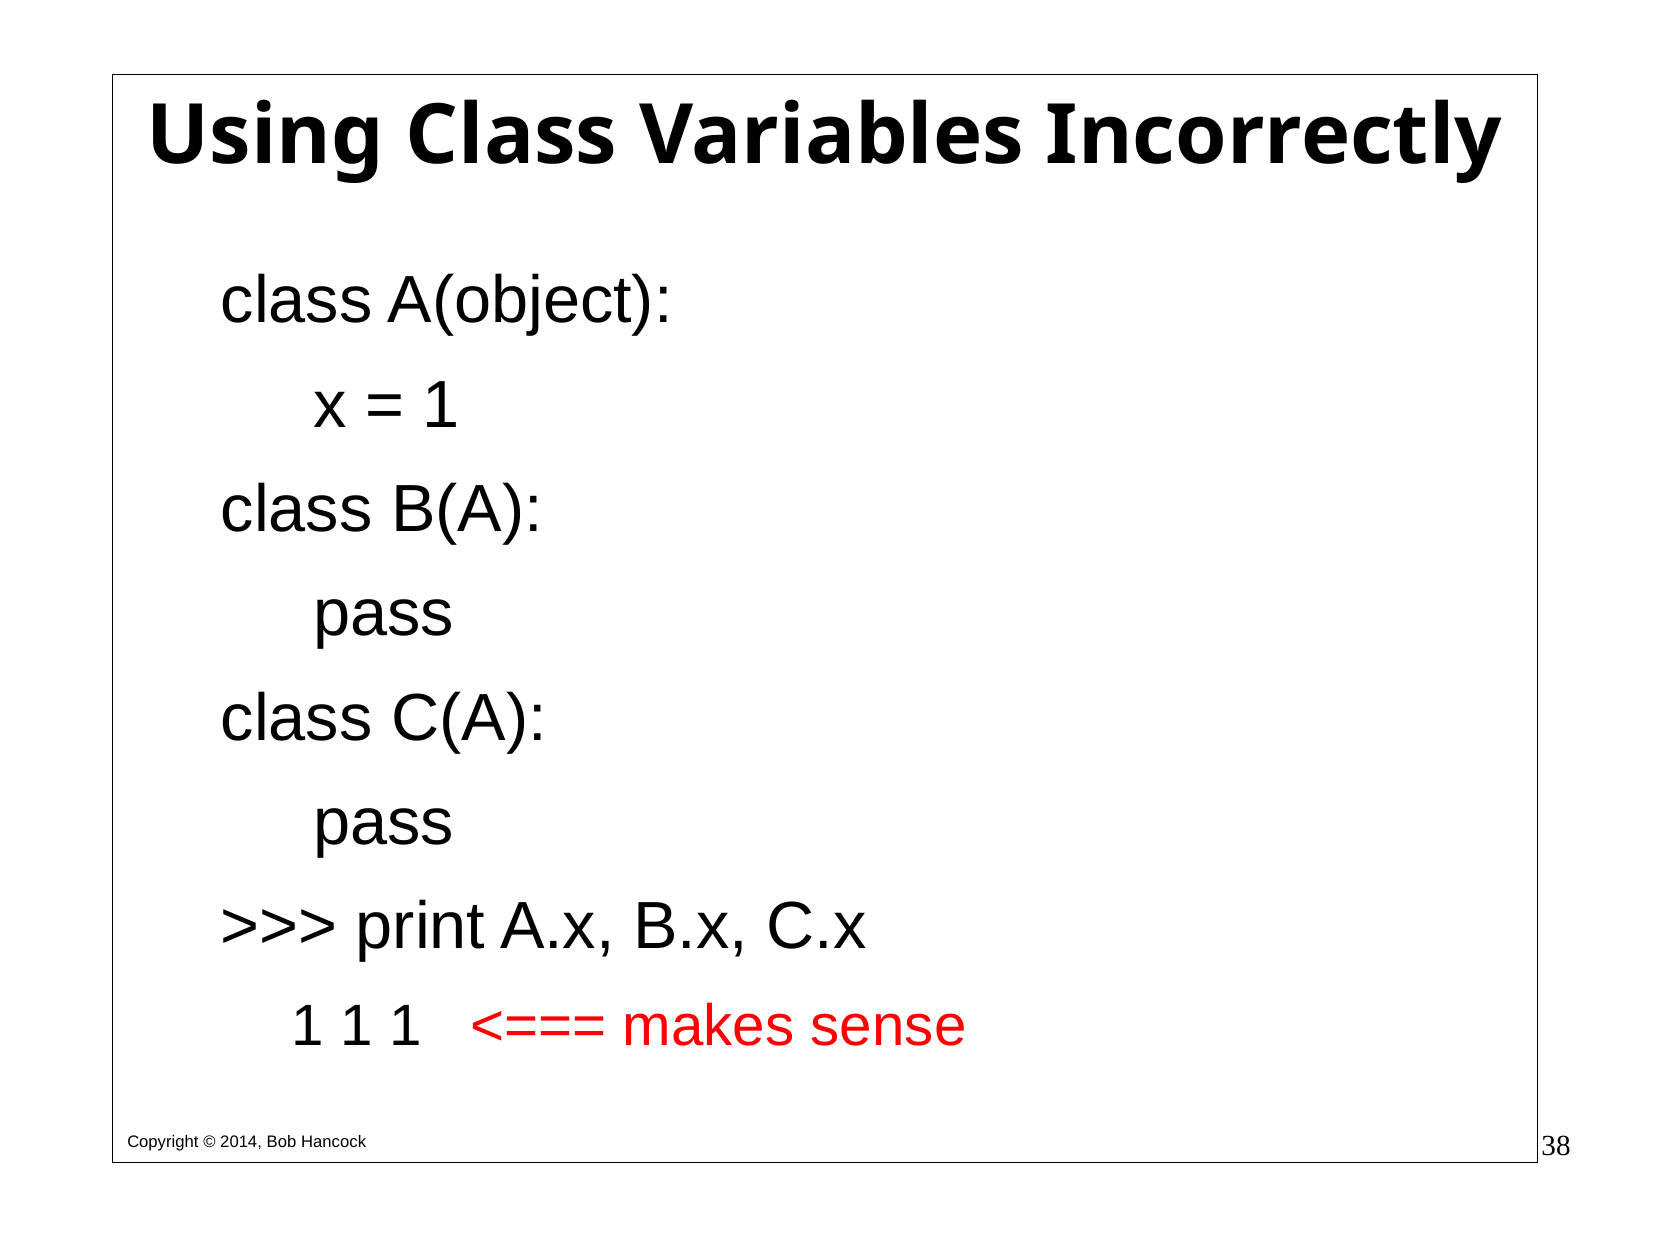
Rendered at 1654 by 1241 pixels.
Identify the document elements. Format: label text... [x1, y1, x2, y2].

text_box Copyright © 2014, Bob Hancock [112, 1125, 382, 1159]
list class A(object): x = 1 class B(A): pass class C(A): pass >>> print A.x, B.x, C.x 1 1 1 <=== makes sense [150, 262, 1501, 1126]
title Using Class Variables Incorrectly [112, 75, 1538, 188]
